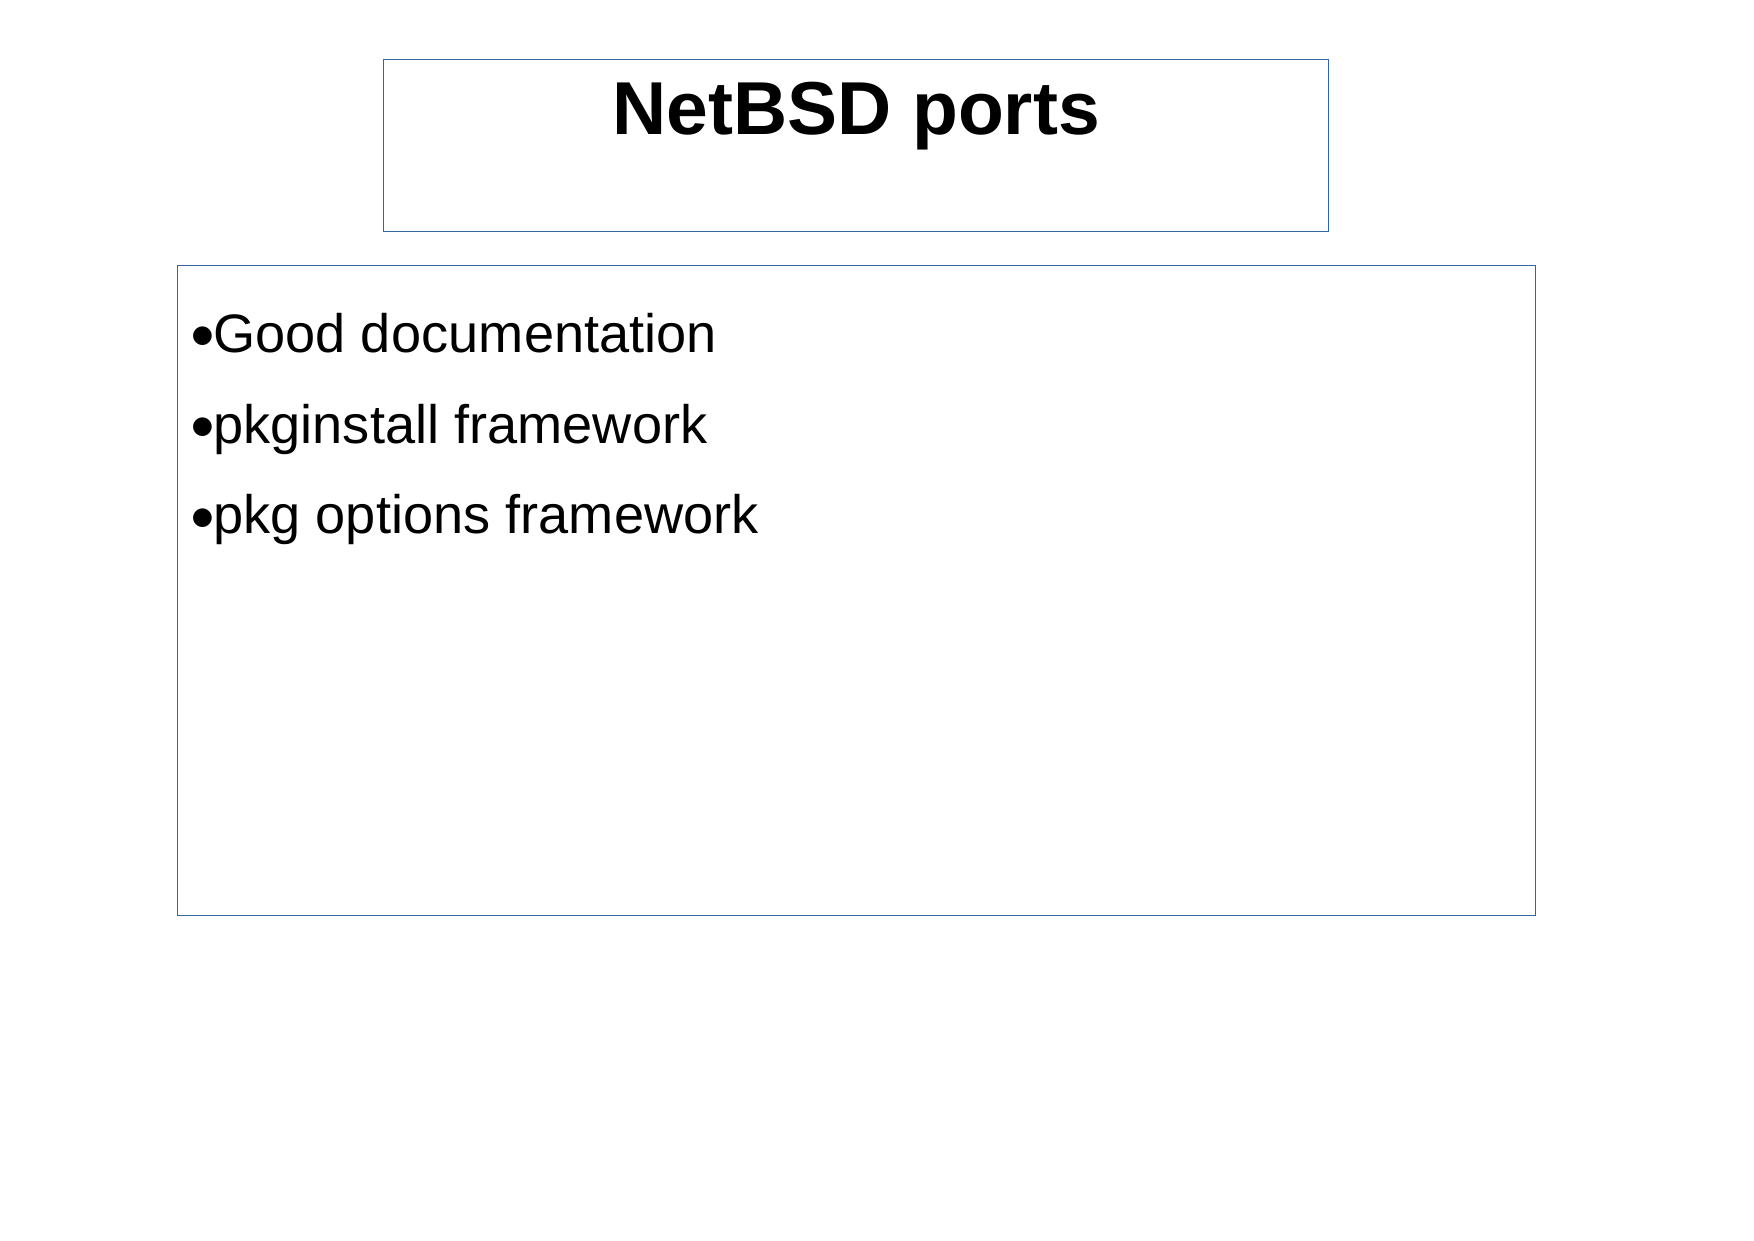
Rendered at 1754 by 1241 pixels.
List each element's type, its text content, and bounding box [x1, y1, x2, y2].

text_box Good documentation pkginstall framework pkg options framework [177, 265, 1536, 916]
text_box NetBSD ports [383, 59, 1329, 232]
